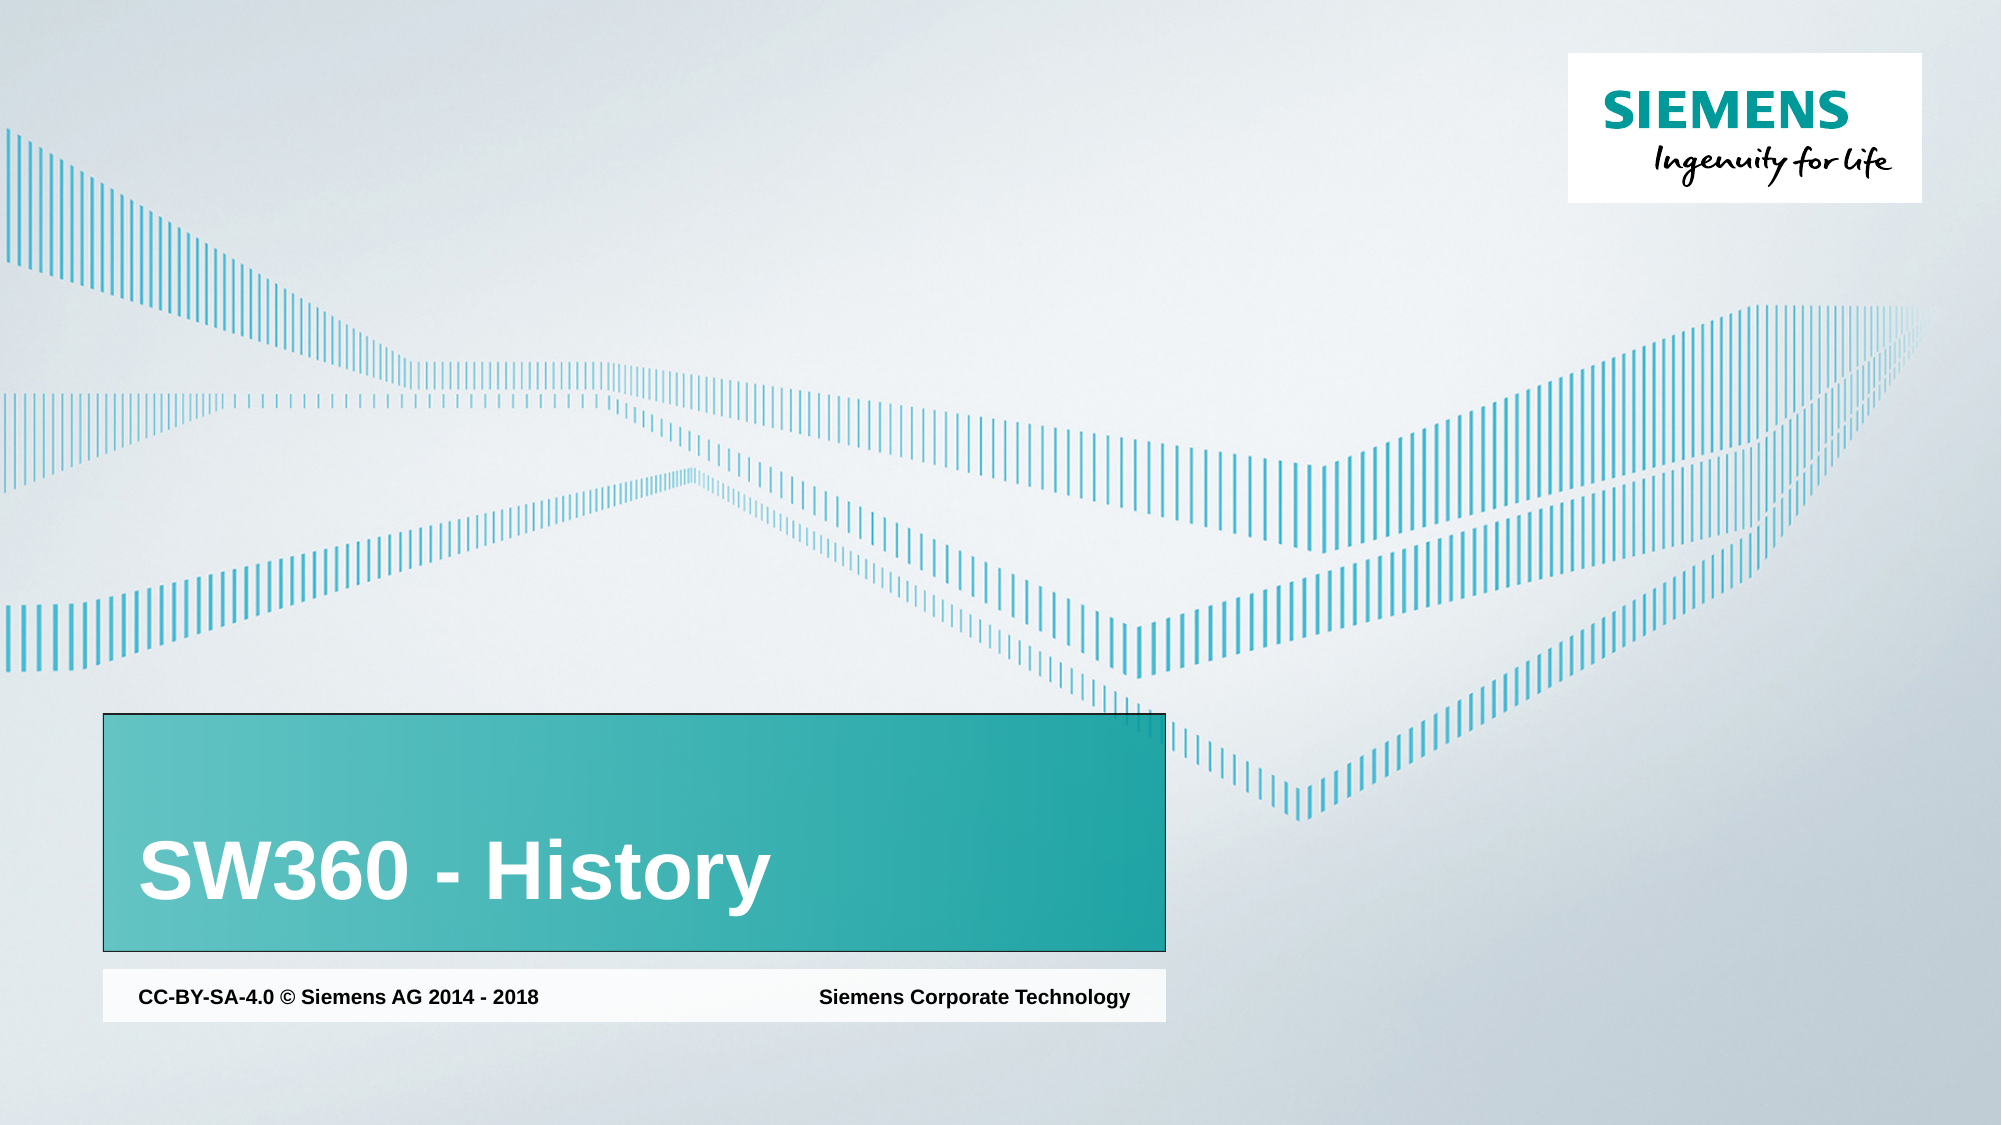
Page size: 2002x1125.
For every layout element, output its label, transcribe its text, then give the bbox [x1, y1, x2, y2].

picture [0, 0, 2001, 1125]
list CC-BY-SA-4.0 © Siemens AG 2014 - 2018 [102, 969, 582, 1023]
title SW360 - History [102, 713, 1166, 952]
list Siemens Corporate Technology [582, 969, 1166, 1023]
